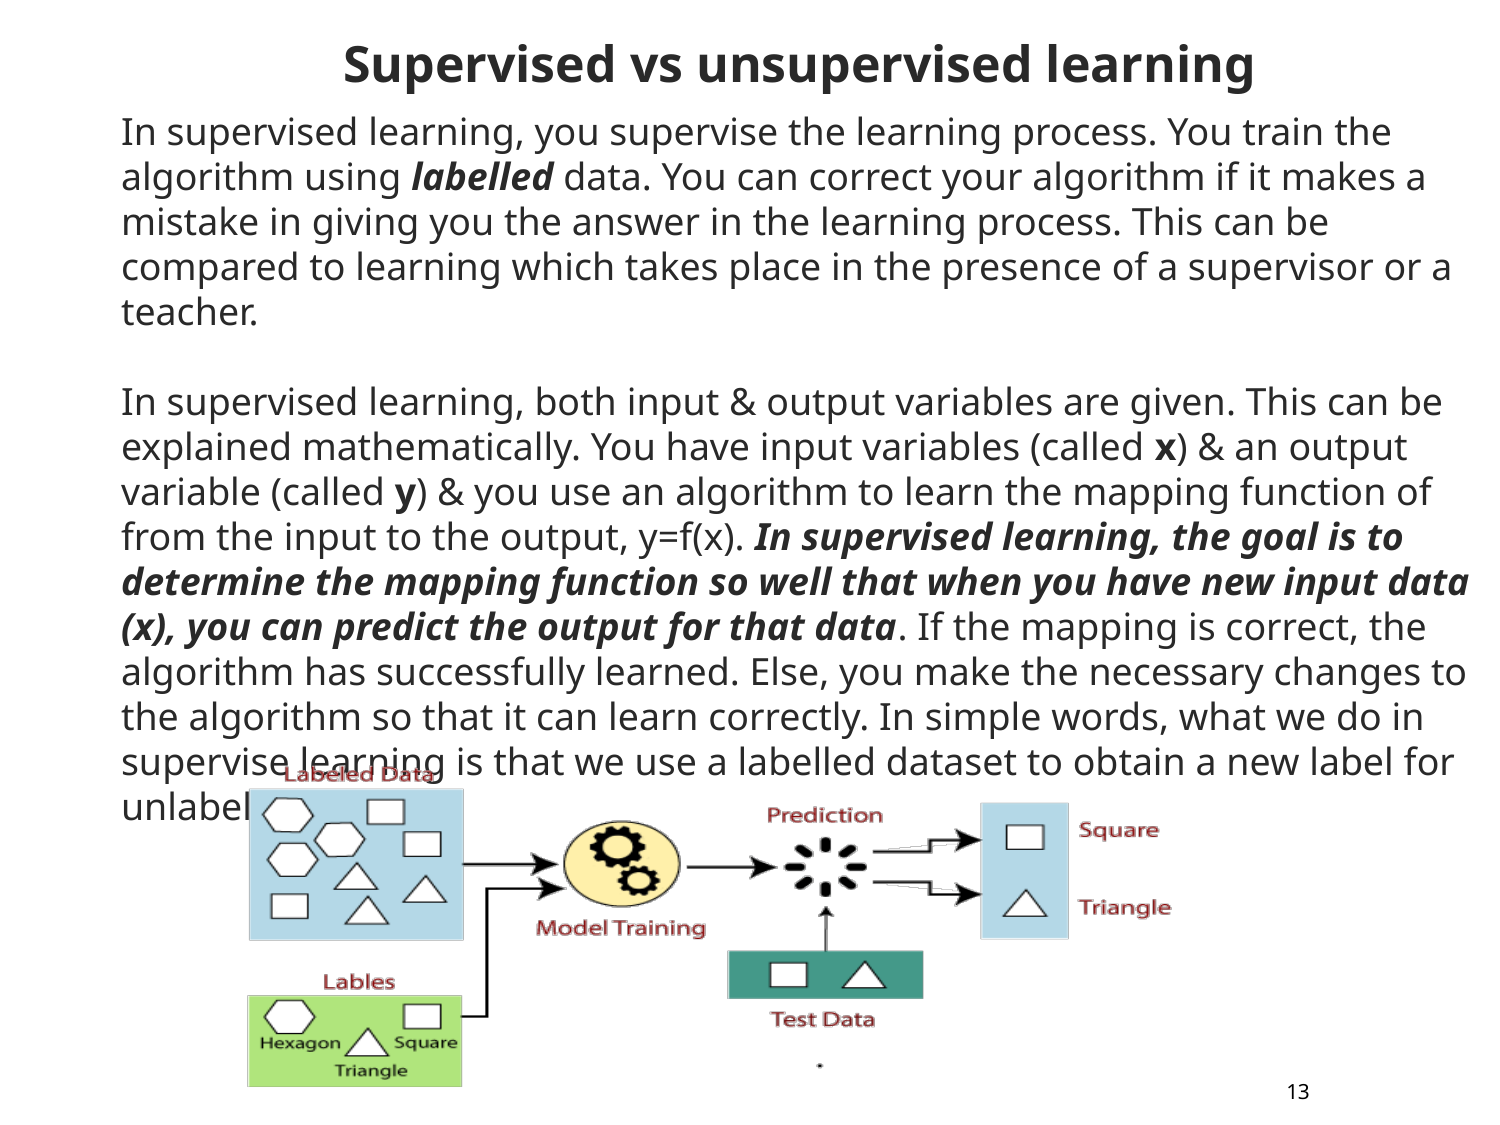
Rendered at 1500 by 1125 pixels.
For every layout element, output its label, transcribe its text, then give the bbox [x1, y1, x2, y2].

slide_number 13 [1279, 1076, 1328, 1125]
text_box Supervised vs unsupervised learning [328, 24, 1272, 100]
text_box In supervised learning, you supervise the learning process. You train the algorithm using labelled data. You can correct your algorithm if it makes a mistake in giving you the answer in the learning process. This can be compared to learning which takes place in the presence of a supervisor or a teacher. In supervised learning, both input & output variables are given. This can be explained mathematically. You have input variables (called x) & an output variable (called y) & you use an algorithm to learn the mapping function of from the input to the output, y=f(x). In supervised learning, the goal is to determine the mapping function so well that when you have new input data (x), you can predict the output for that data. If the mapping is correct, the algorithm has successfully learned. Else, you make the necessary changes to the algorithm so that it can learn correctly. In simple words, what we do in supervise learning is that we use a labelled dataset to obtain a new label for unlabelled data. [106, 100, 1494, 836]
picture [237, 762, 1175, 1115]
